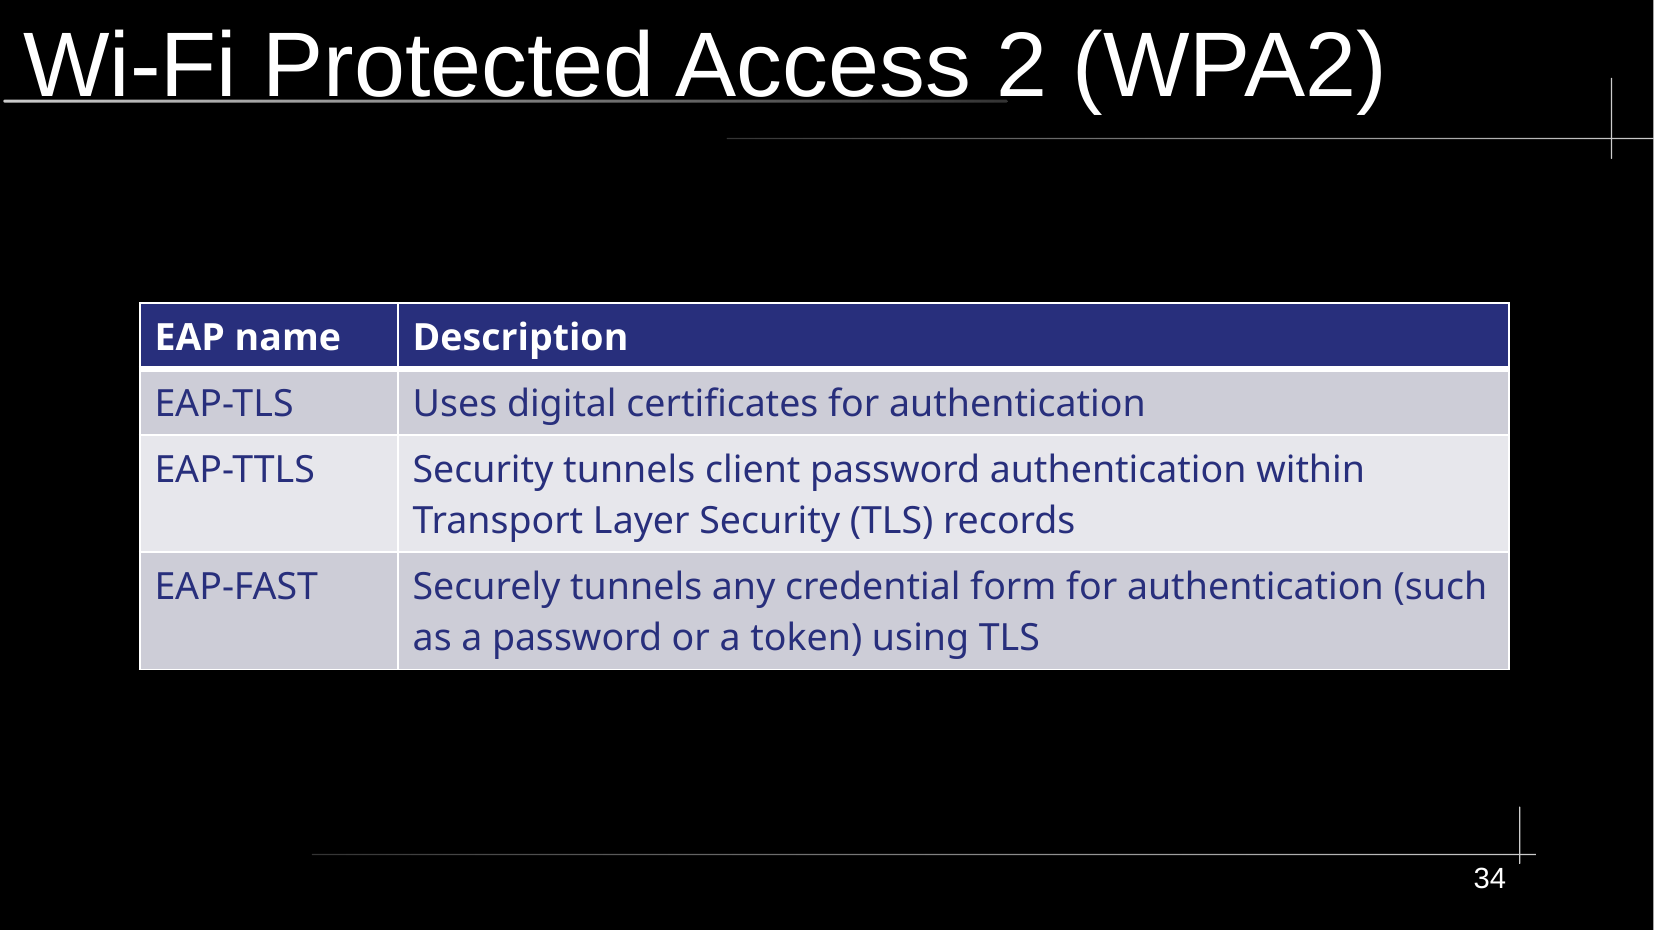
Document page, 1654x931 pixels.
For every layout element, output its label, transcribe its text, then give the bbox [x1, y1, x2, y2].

table_header Description [399, 304, 1508, 366]
table_header EAP name [141, 304, 397, 366]
table_cell Securely tunnels any credential form for authentication (such as a password or a token) using TLS [399, 553, 1508, 669]
title Wi-Fi Protected Access 2 (WPA2) [23, 11, 1589, 119]
table_cell Security tunnels client password authentication within Transport Layer Security (TLS) records [399, 436, 1508, 551]
table_cell EAP-FAST [141, 553, 397, 669]
table_cell Uses digital certificates for authentication [399, 372, 1508, 434]
table_cell EAP-TTLS [141, 436, 397, 551]
table_cell EAP-TLS [141, 372, 397, 434]
